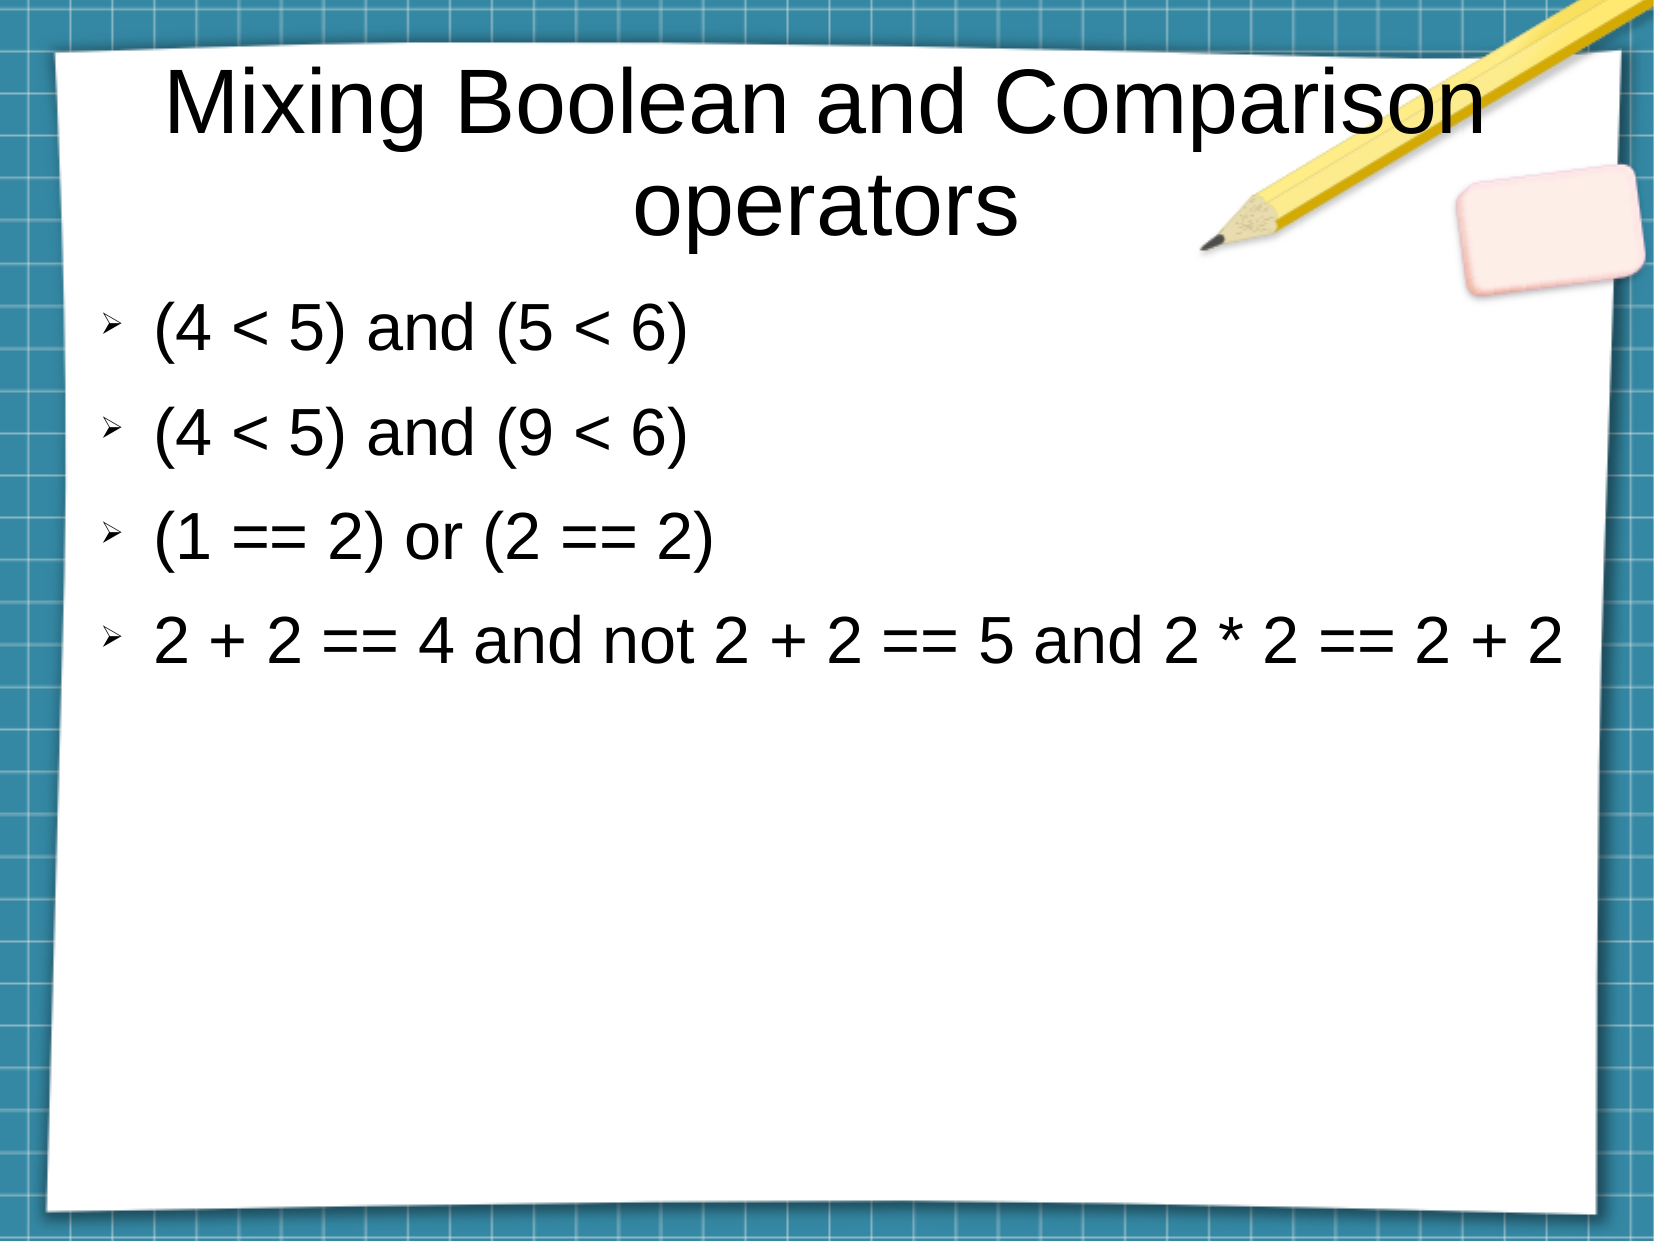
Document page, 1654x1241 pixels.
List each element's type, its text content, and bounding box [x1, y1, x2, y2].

picture [0, 0, 1654, 1241]
list (4 < 5) and (5 < 6) (4 < 5) and (9 < 6) (1 == 2) or (2 == 2) 2 + 2 == 4 and not 2 + 2 == 5 and 2 * 2 == 2 + 2 [82, 290, 1571, 1010]
title Mixing Boolean and Comparison operators [82, 49, 1571, 257]
